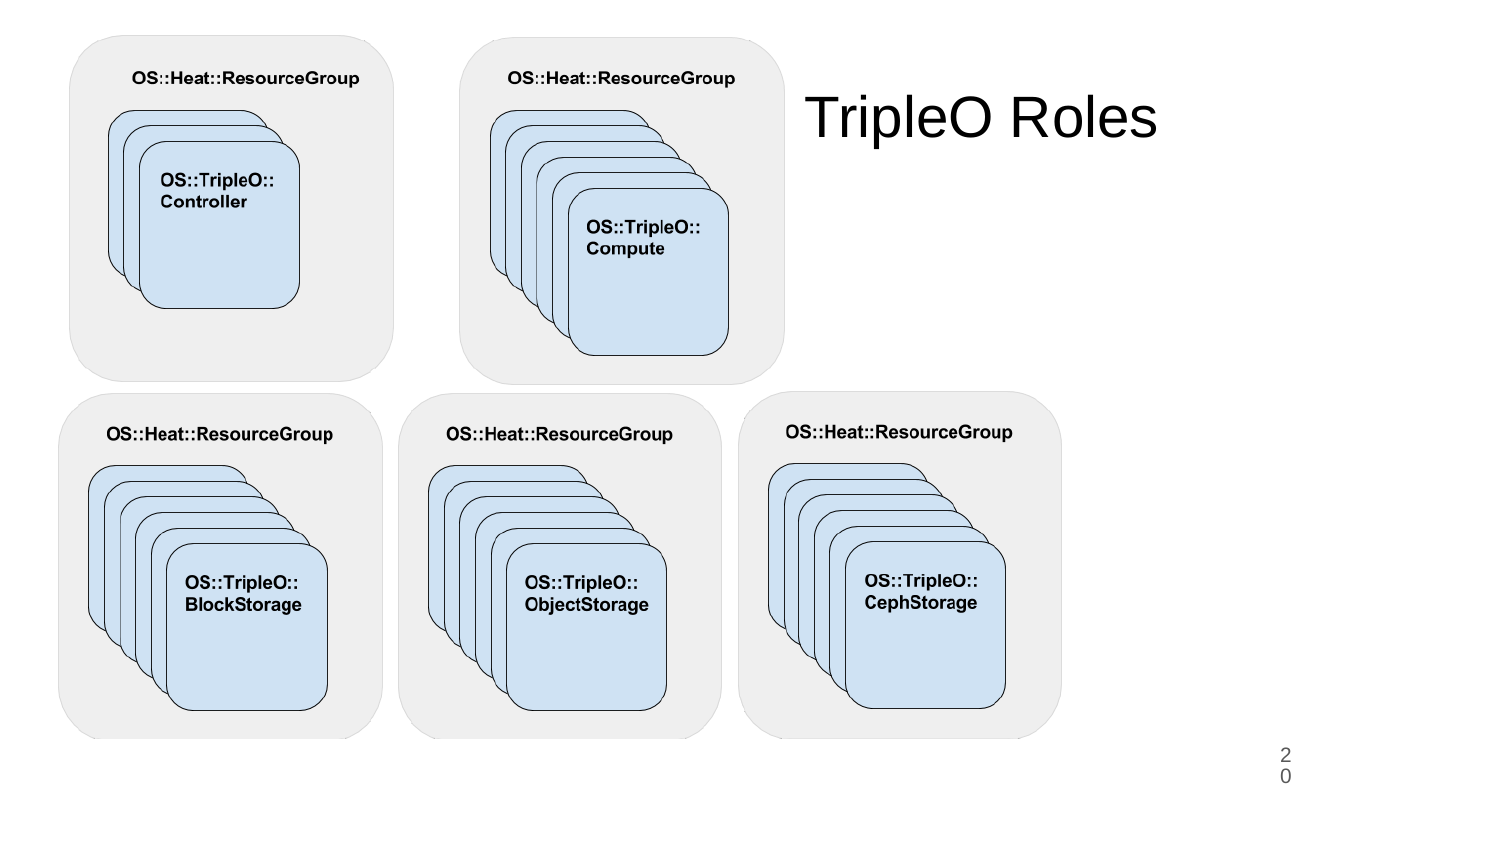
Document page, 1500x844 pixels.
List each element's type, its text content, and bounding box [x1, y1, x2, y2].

title TripleO Roles [1078, 64, 1500, 205]
picture [37, 0, 1078, 740]
slide_number <number> [1274, 739, 1295, 761]
